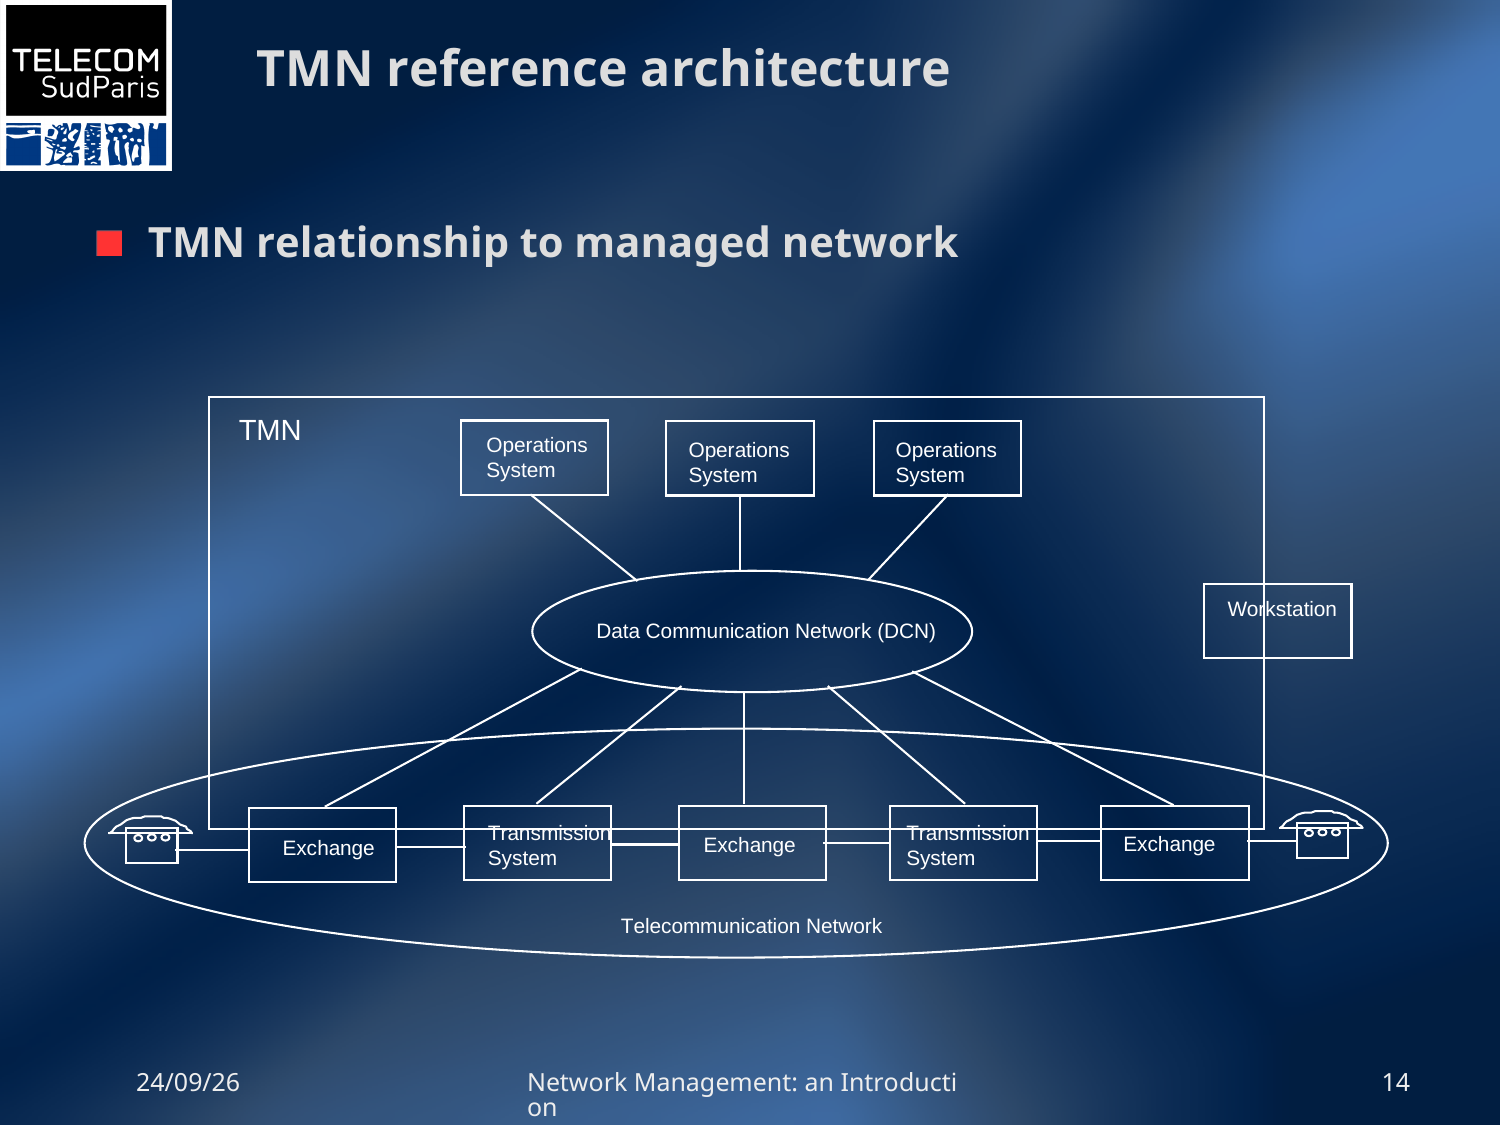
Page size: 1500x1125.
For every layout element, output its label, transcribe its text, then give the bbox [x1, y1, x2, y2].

picture [0, 0, 1500, 1125]
text_box Exchange [1108, 822, 1231, 863]
text_box Telecommunication Network [605, 905, 898, 946]
text_box Transmission System [472, 812, 627, 878]
list TMN relationship to managed network [76, 207, 1427, 977]
text_box Data Communication Network (DCN) [581, 610, 952, 651]
text_box Operations System [471, 424, 609, 490]
text_box Exchange [688, 823, 812, 865]
text_box Operations System [880, 428, 1019, 494]
text_box Exchange [267, 827, 391, 868]
title TMN reference architecture [242, 7, 1436, 126]
text_box TMN [223, 403, 317, 454]
text_box Workstation [1212, 588, 1353, 629]
text_box Transmission System [891, 812, 1045, 878]
text_box Operations System [673, 428, 812, 494]
